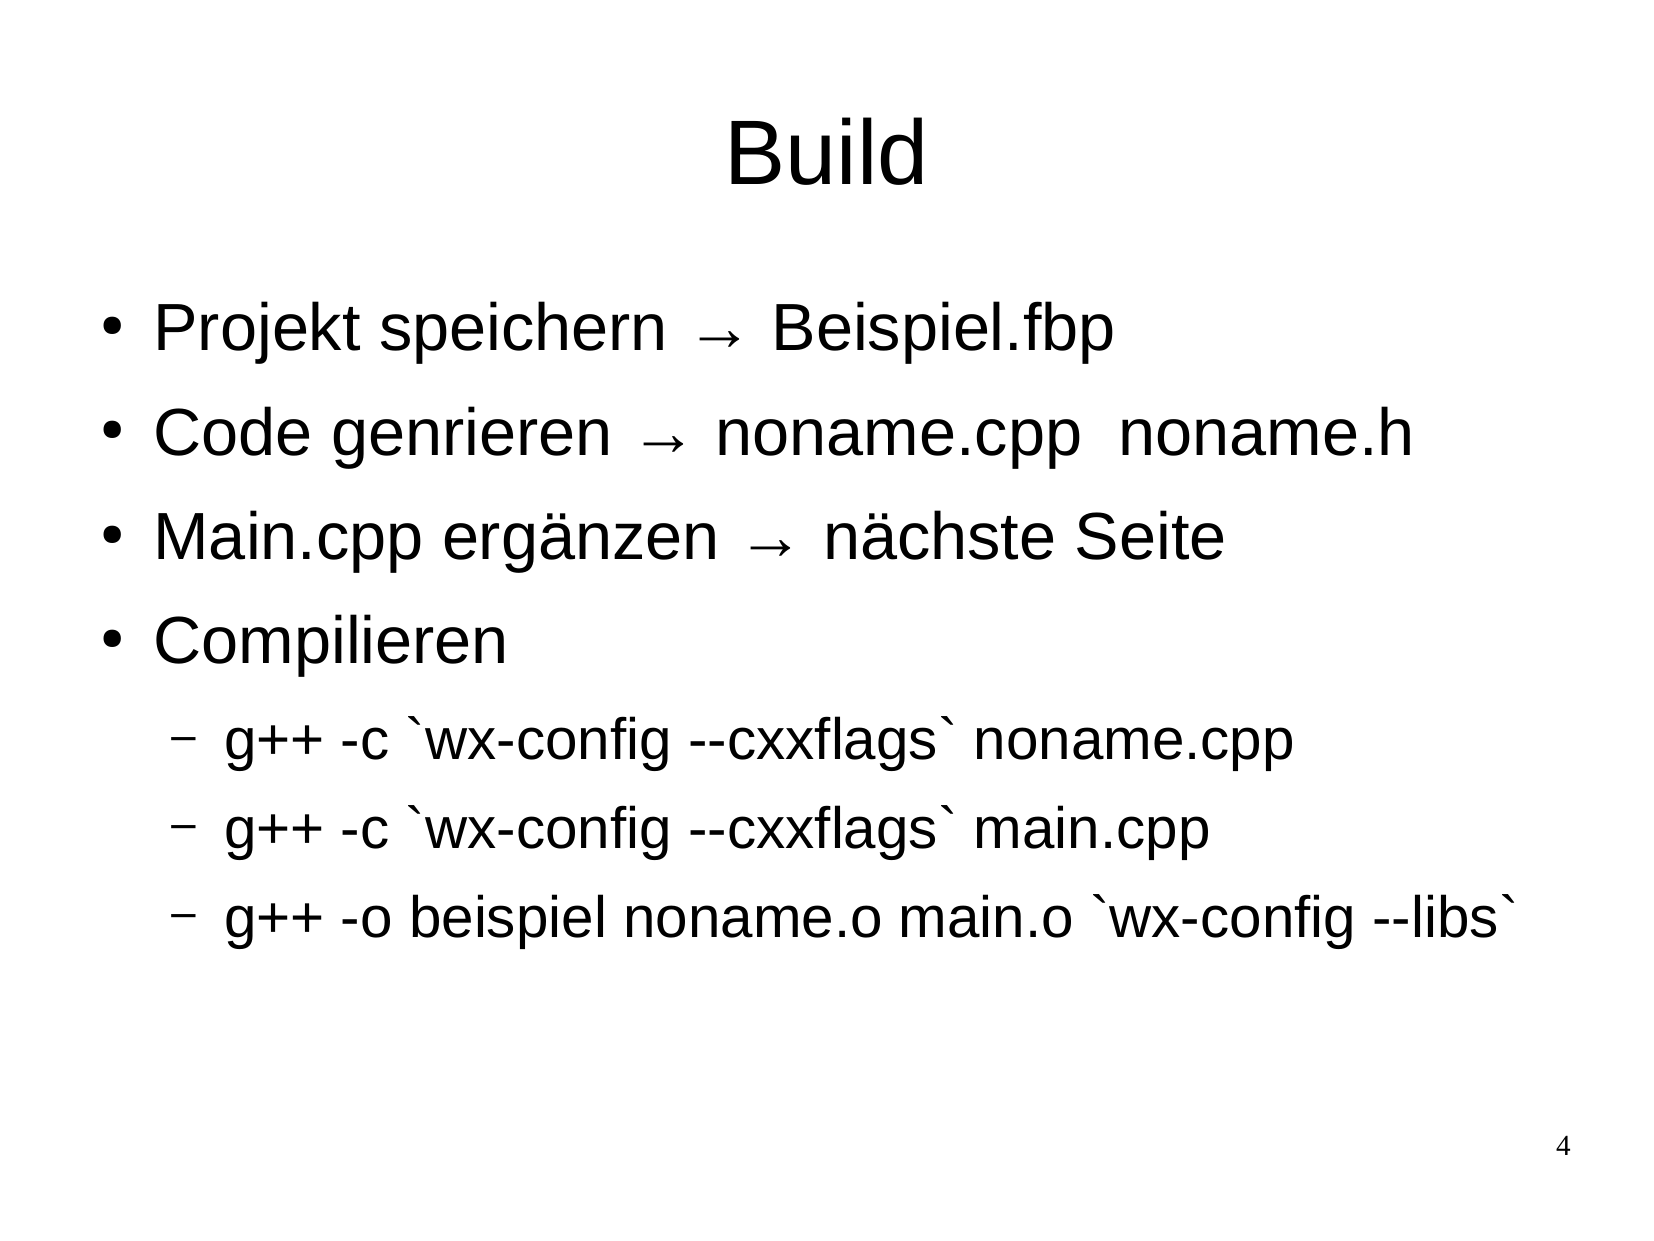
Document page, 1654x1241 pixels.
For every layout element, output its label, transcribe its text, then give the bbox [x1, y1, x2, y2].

list Projekt speichern → Beispiel.fbp Code genrieren → noname.cpp noname.h Main.cpp ergänzen → nächste Seite Compilieren g++ -c `wx-config --cxxflags` noname.cpp g++ -c `wx-config --cxxflags` main.cpp g++ -o beispiel noname.o main.o `wx-config --libs` [82, 290, 1571, 1010]
title Build [82, 49, 1571, 257]
